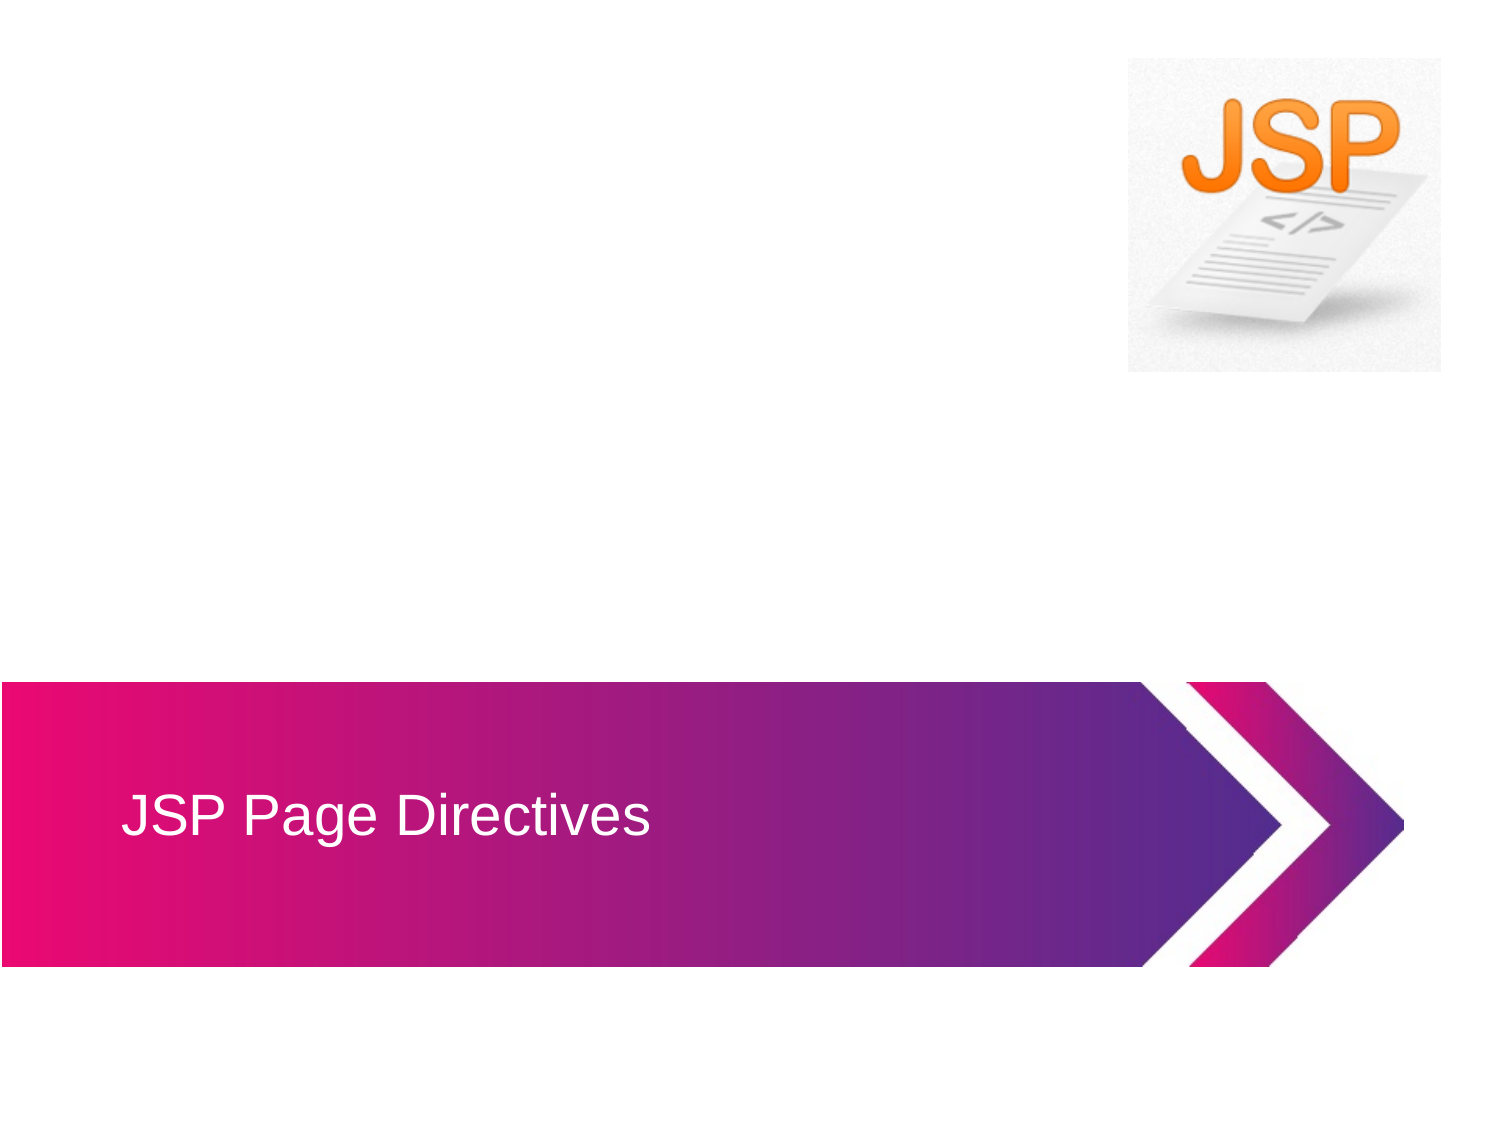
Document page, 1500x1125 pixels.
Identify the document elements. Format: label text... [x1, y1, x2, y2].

text_box JSP Page Directives [106, 775, 804, 856]
picture [2, 682, 1404, 967]
picture [1128, 58, 1441, 372]
